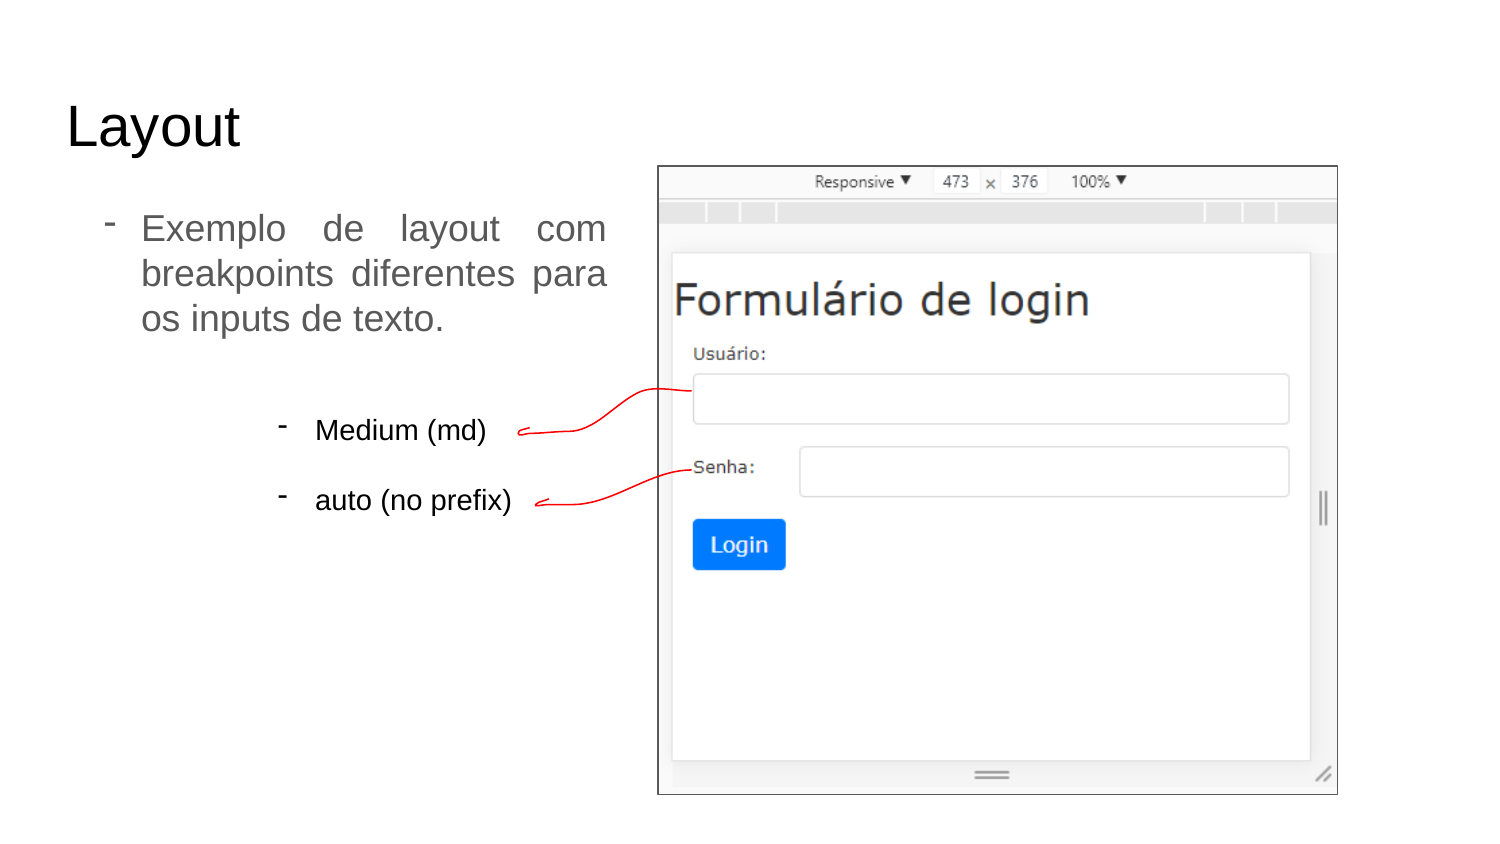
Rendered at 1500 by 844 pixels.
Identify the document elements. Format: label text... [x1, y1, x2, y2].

list Exemplo de layout com breakpoints diferentes para os inputs de texto. [51, 189, 623, 750]
picture [658, 166, 1337, 794]
title Layout [51, 72, 1449, 167]
text_box Medium (md) auto (no prefix) [225, 395, 538, 448]
